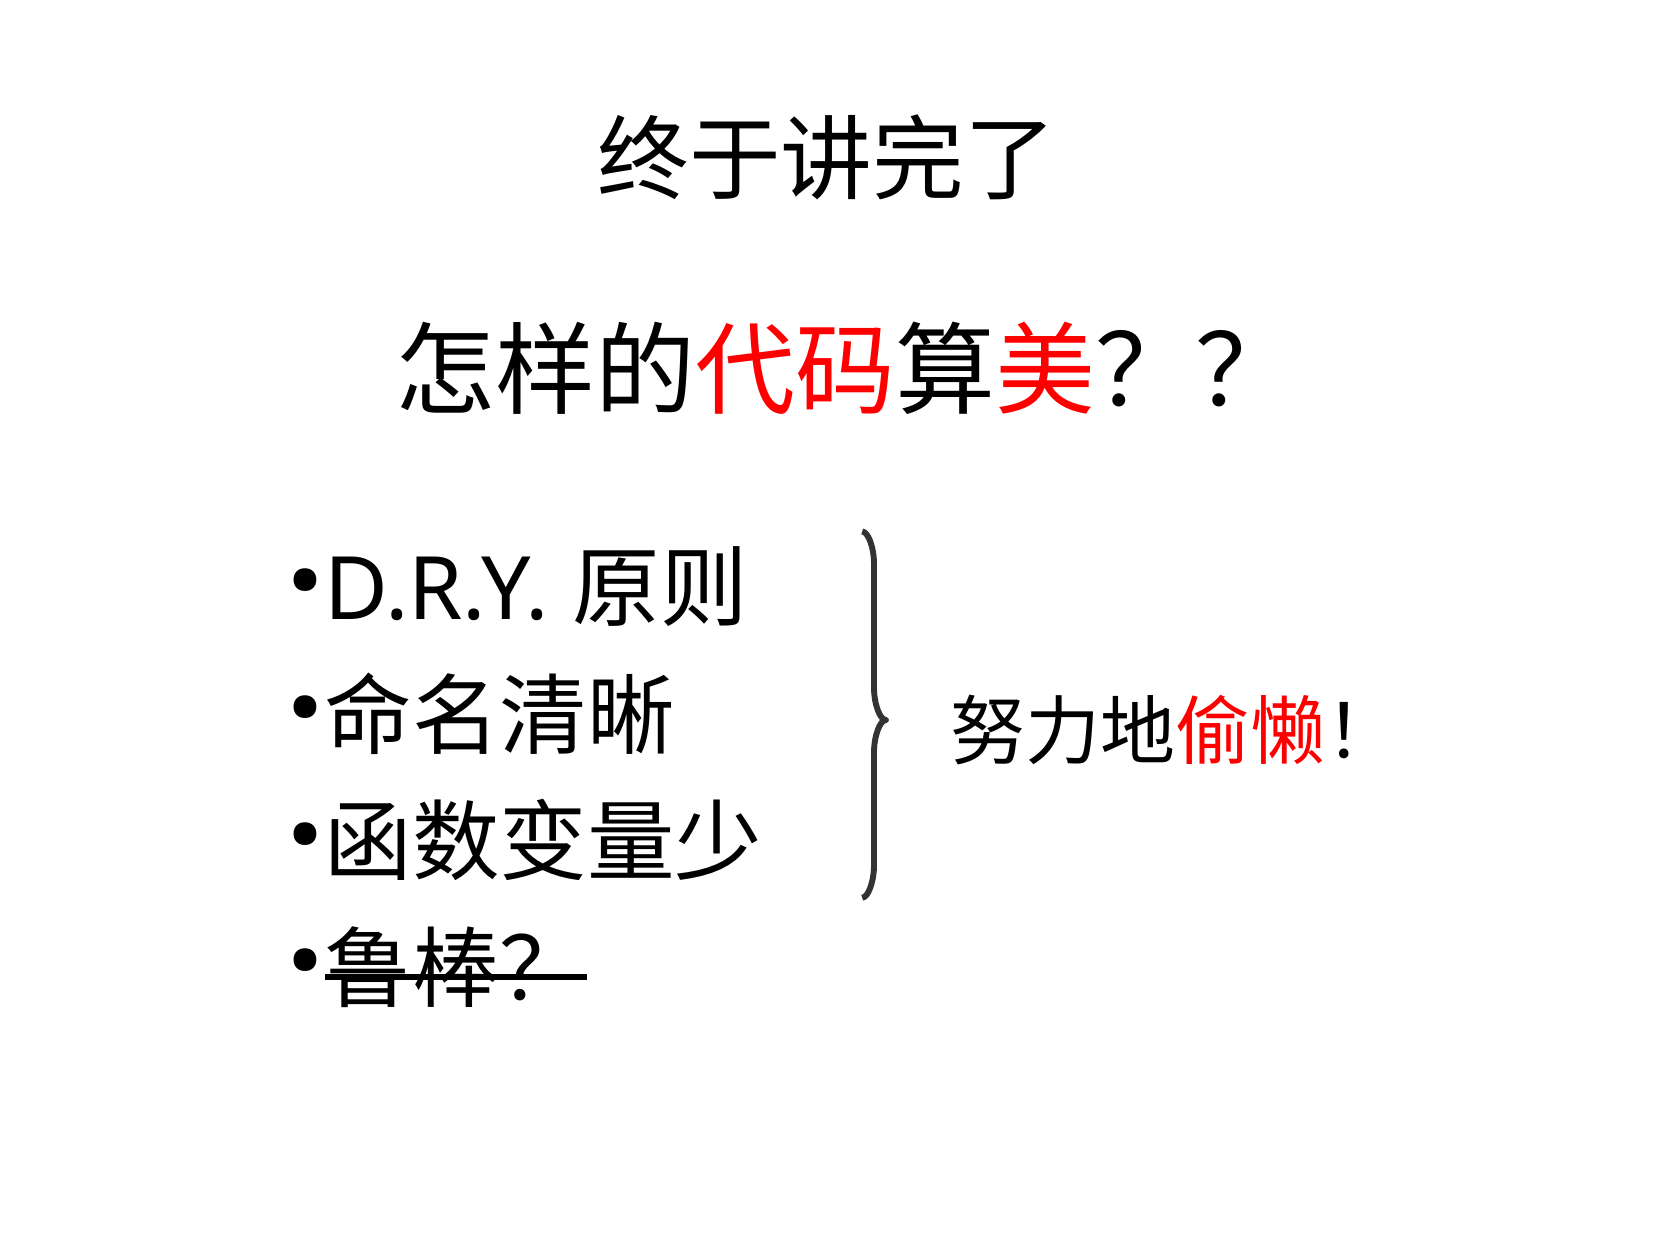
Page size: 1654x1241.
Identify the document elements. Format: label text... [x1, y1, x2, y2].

text_box D.R.Y.原则 命名清晰 函数变量少 鲁棒？ [248, 484, 1501, 1067]
text_box 努力地偷懒！ [909, 637, 1489, 845]
title 终于讲完了 [82, 49, 1571, 257]
list 怎样的代码算美？？ [82, 290, 1538, 1010]
